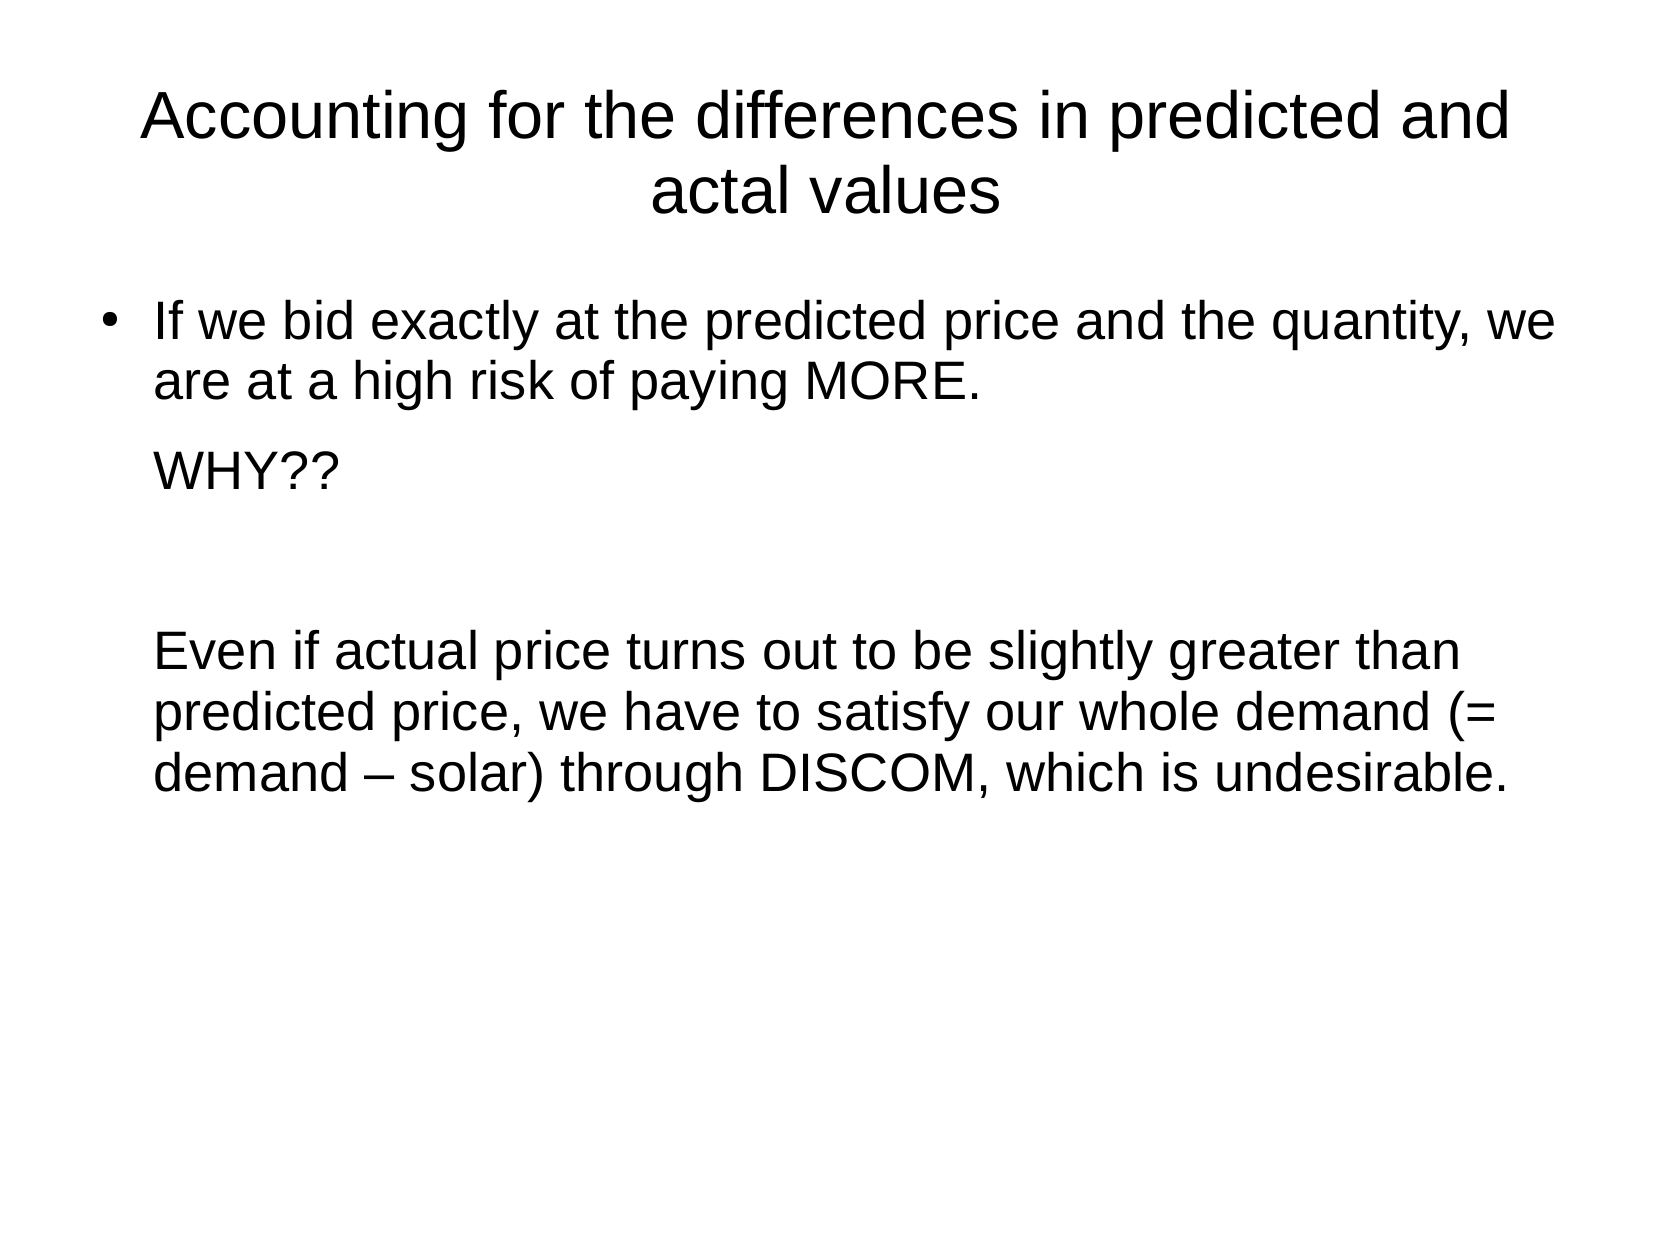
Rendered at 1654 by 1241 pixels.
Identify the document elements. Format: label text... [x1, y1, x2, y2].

title Accounting for the differences in predicted and actal values [82, 49, 1571, 257]
list If we bid exactly at the predicted price and the quantity, we are at a high risk of paying MORE. WHY?? Even if actual price turns out to be slightly greater than predicted price, we have to satisfy our whole demand (= demand – solar) through DISCOM, which is undesirable. [82, 290, 1571, 1010]
